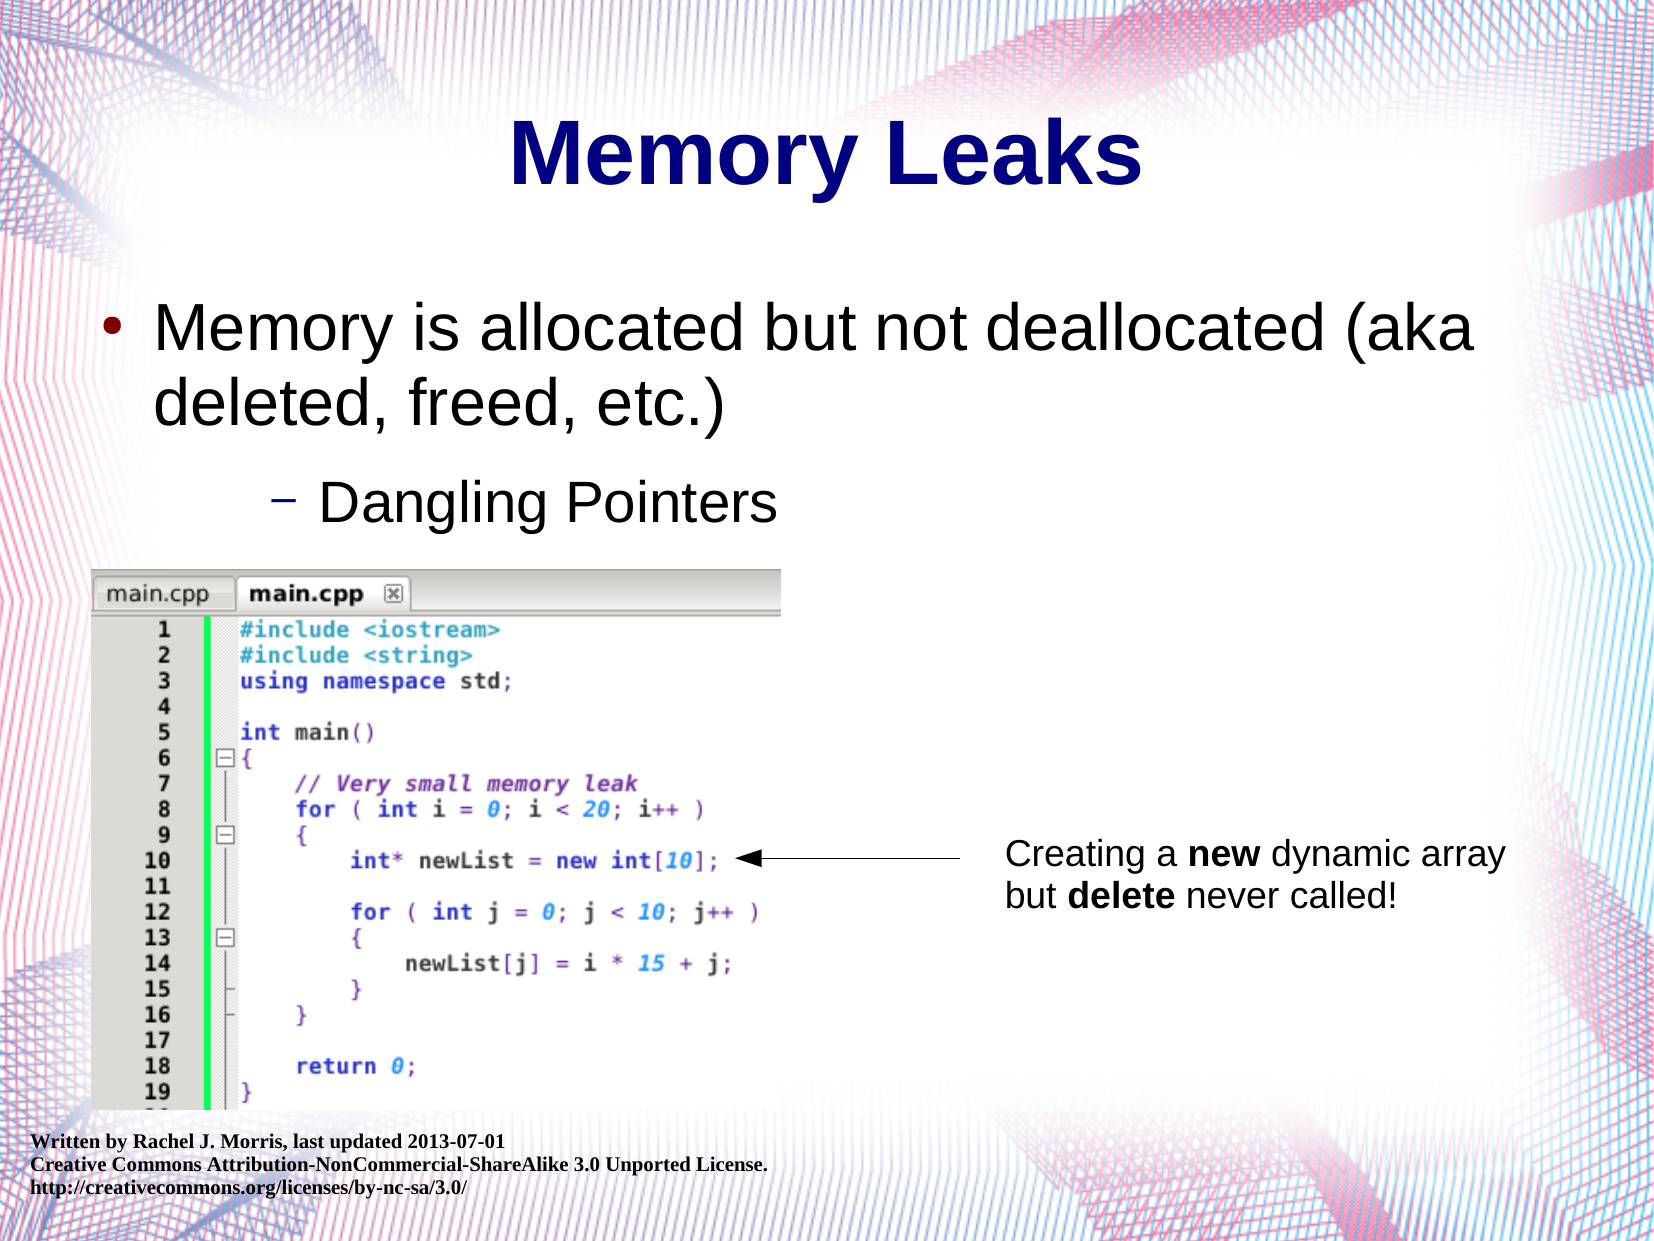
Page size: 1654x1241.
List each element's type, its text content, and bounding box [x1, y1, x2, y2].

title Memory Leaks [82, 49, 1571, 257]
text_box Creating a new dynamic array but delete never called! [990, 825, 1531, 924]
list Memory is allocated but not deallocated (aka deleted, freed, etc.) Dangling Pointers [82, 290, 1571, 556]
picture [0, 0, 1654, 1241]
